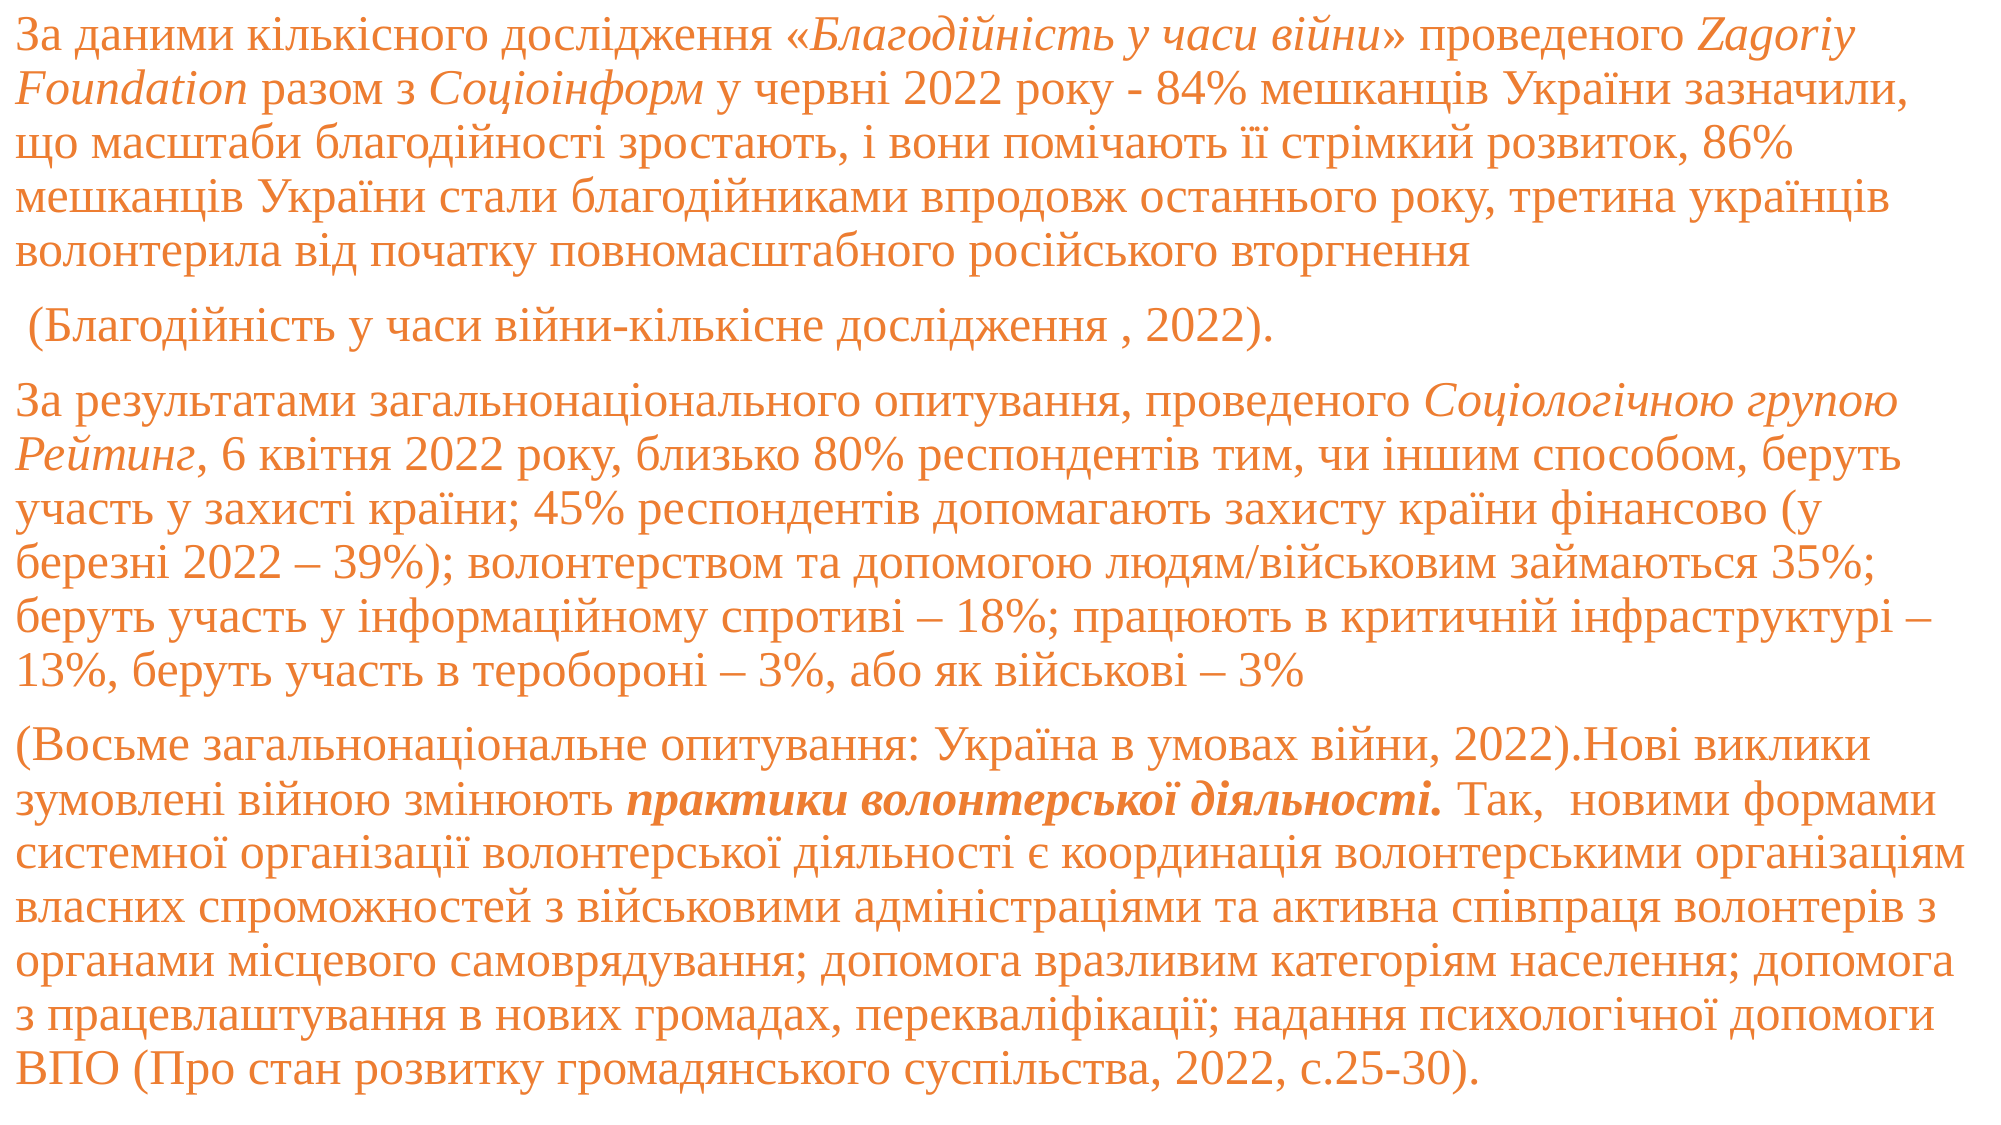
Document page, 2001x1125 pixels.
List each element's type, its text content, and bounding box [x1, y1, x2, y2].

list За даними кількісного дослідження «Благодійність у часи війни» проведеного Zagoriy Foundation разом з Соціоінформ у червні 2022 року - 84% мешканців України зазначили, що масштаби благодійності зростають, і вони помічають її стрімкий розвиток, 86% мешканців України стали благодійниками впродовж останнього року, третина українців волонтерила від початку повномасштабного російського вторгнення (Благодійність у часи війни-кількісне дослідження , 2022). За результатами загальнонаціонального опитування, проведеного Соціологічною групою Рейтинг, 6 квітня 2022 року, близько 80% респондентів тим, чи іншим способом, беруть участь у захисті країни; 45% респондентів допомагають захисту країни фінансово (у березні 2022 – 39%); волонтерством та допомогою людям/військовим займаються 35%; беруть участь у інформаційному спротиві – 18%; працюють в критичній інфраструктурі – 13%, беруть участь в теробороні – 3%, або як військові – 3% (Восьме загальнонаціональне опитування: Україна в умовах війни, 2022).Нові виклики зумовлені війною змінюють практики волонтерської діяльності. Так, новими формами системної організації волонтерської діяльності є координація волонтерськими організаціям власних спроможностей з військовими адміністраціями та активна співпраця волонтерів з органами місцевого самоврядування; допомога вразливим категоріям населення; допомога з працевлаштування в нових громадах, перекваліфікації; надання психологічної допомоги ВПО (Про стан розвитку громадянського суспільства, 2022, с.25-30). [0, 0, 2000, 1125]
